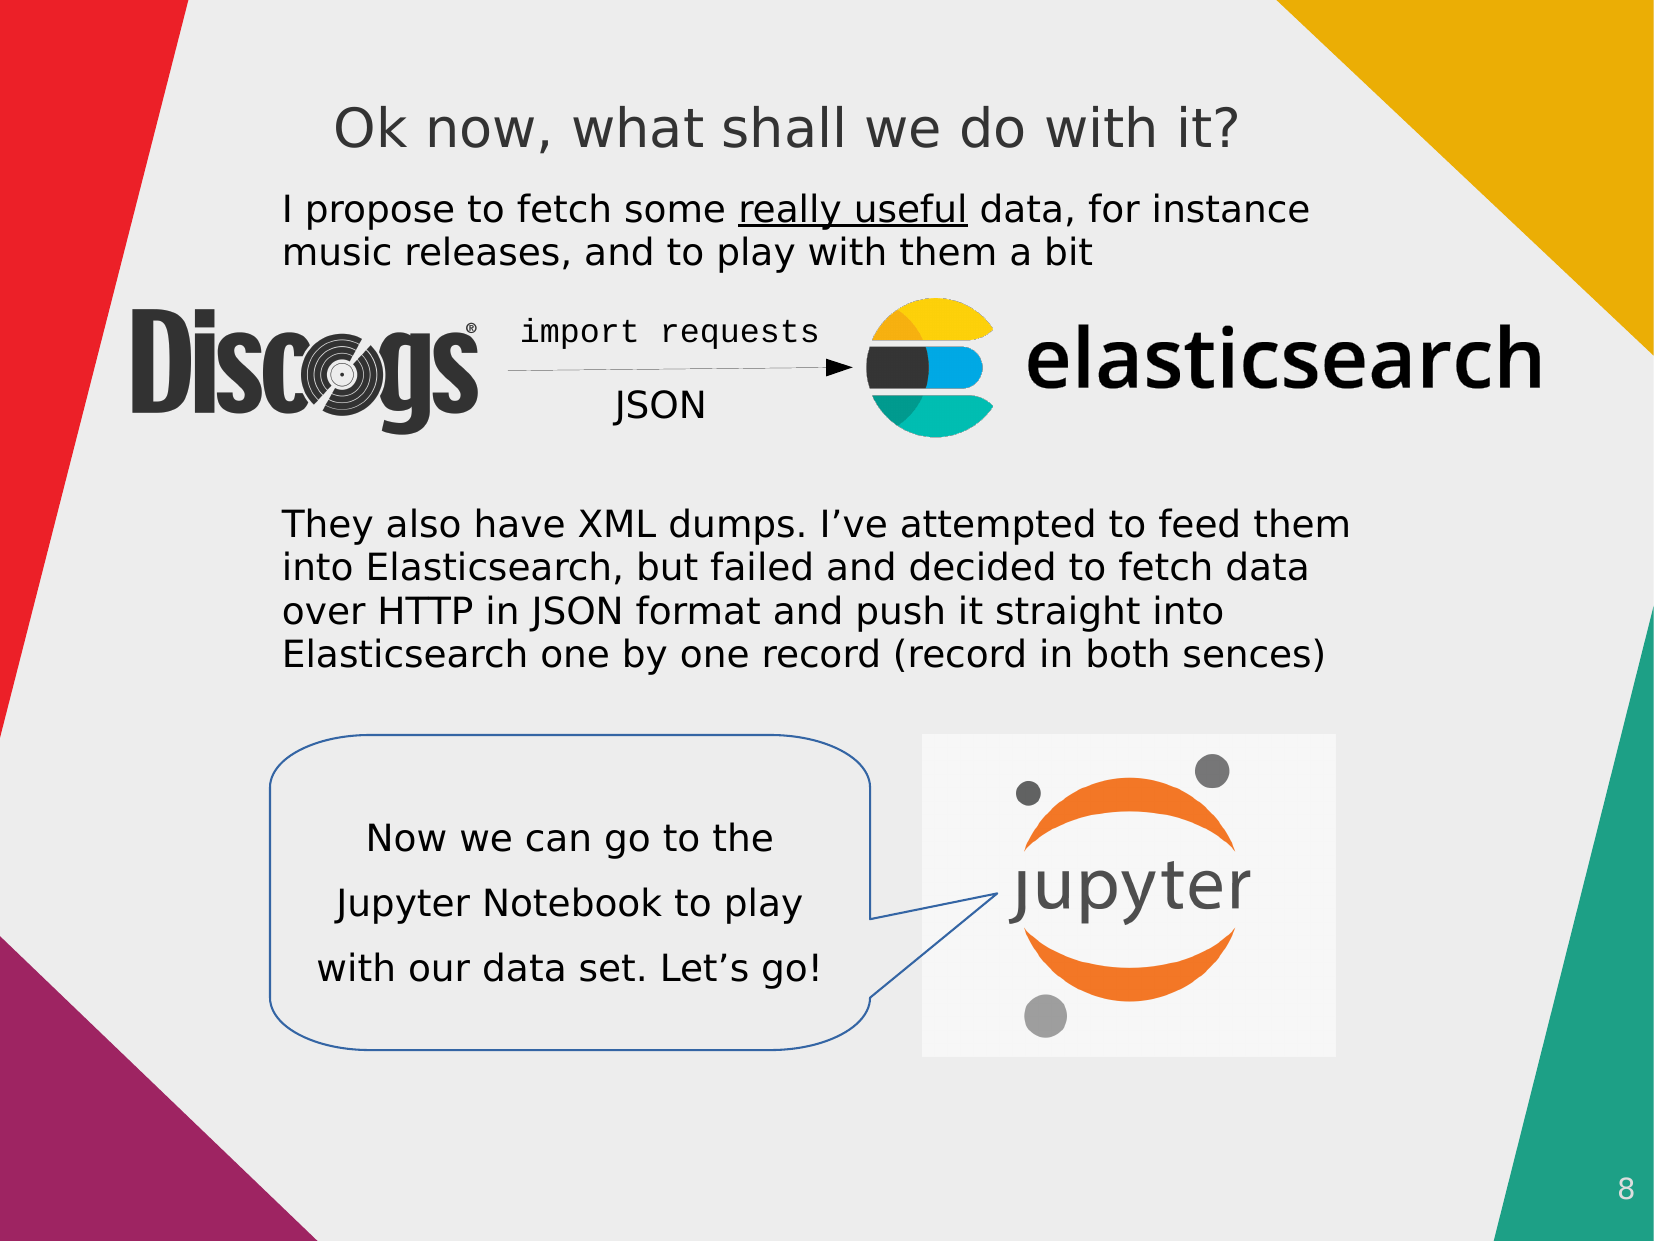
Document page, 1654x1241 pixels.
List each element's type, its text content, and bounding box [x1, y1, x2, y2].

picture [777, 238, 1606, 488]
picture [72, 283, 538, 462]
title Ok now, what shall we do with it? [76, 30, 1501, 227]
text_box They also have XML dumps. I’ve attempted to feed them into Elasticsearch, but failed and decided to fetch data over HTTP in JSON format and push it straight into Elasticsearch one by one record (record in both sences) [267, 495, 1396, 684]
text_box JSON [600, 376, 722, 436]
text_box import requests [505, 326, 850, 366]
picture [922, 734, 1336, 1057]
text_box I propose to fetch some really useful data, for instance music releases, and to play with them a bit [267, 180, 1396, 326]
text_box Now we can go to the Jupyter Notebook to play with our data set. Let’s go! [270, 735, 998, 1051]
